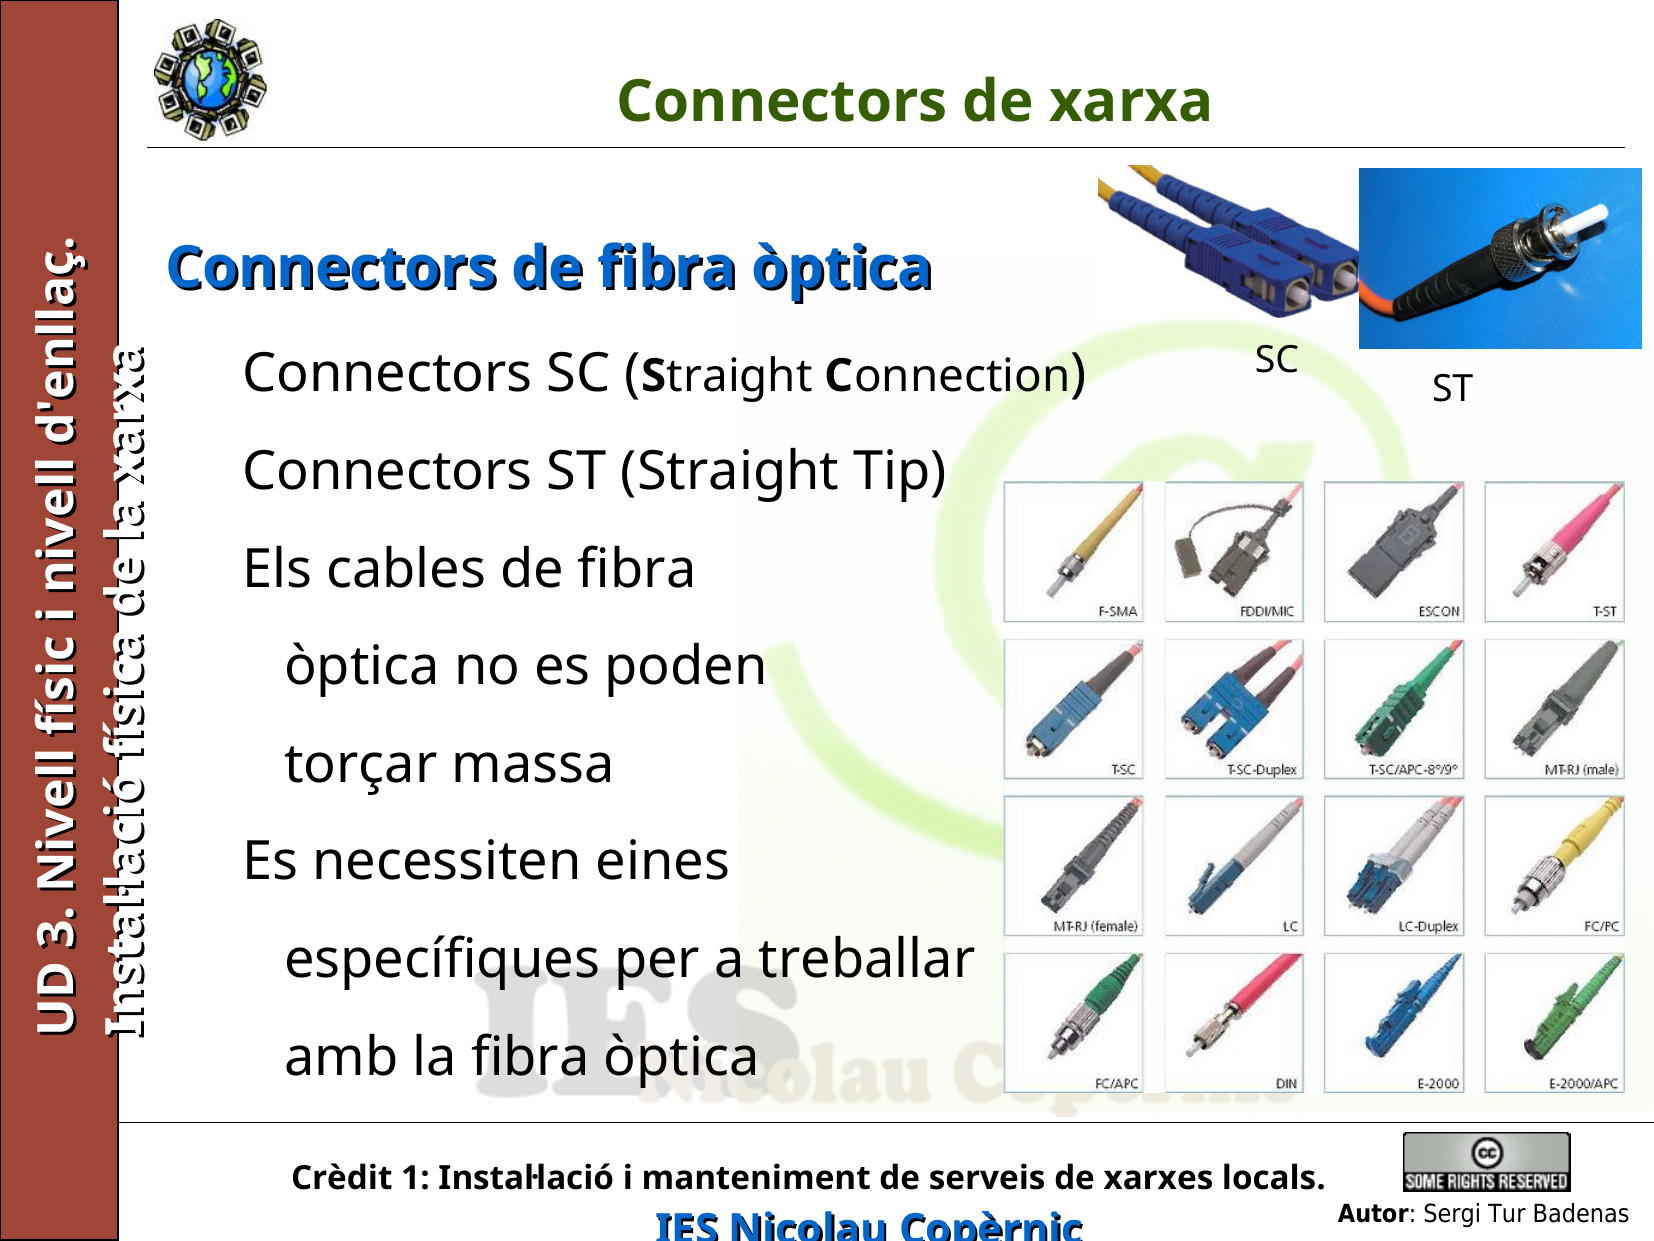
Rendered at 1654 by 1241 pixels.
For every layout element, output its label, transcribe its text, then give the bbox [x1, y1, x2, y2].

picture [154, 19, 268, 142]
title Connectors de xarxa [171, 56, 1654, 141]
picture [611, 1061, 628, 1072]
picture [566, 1061, 580, 1072]
picture [466, 165, 1654, 1117]
picture [645, 1061, 661, 1072]
picture [1403, 1132, 1571, 1192]
picture [512, 1061, 528, 1072]
text_box ST [1417, 354, 1495, 407]
picture [736, 1061, 750, 1072]
list Connectors de fibra òptica Connectors SC (Straight Connection) Connectors ST (Straight Tip) Els cables de fibra òptica no es poden torçar massa Es necessiten eines específiques per a treballar amb la fibra òptica [147, 225, 1636, 1061]
text_box SC [1240, 324, 1322, 378]
